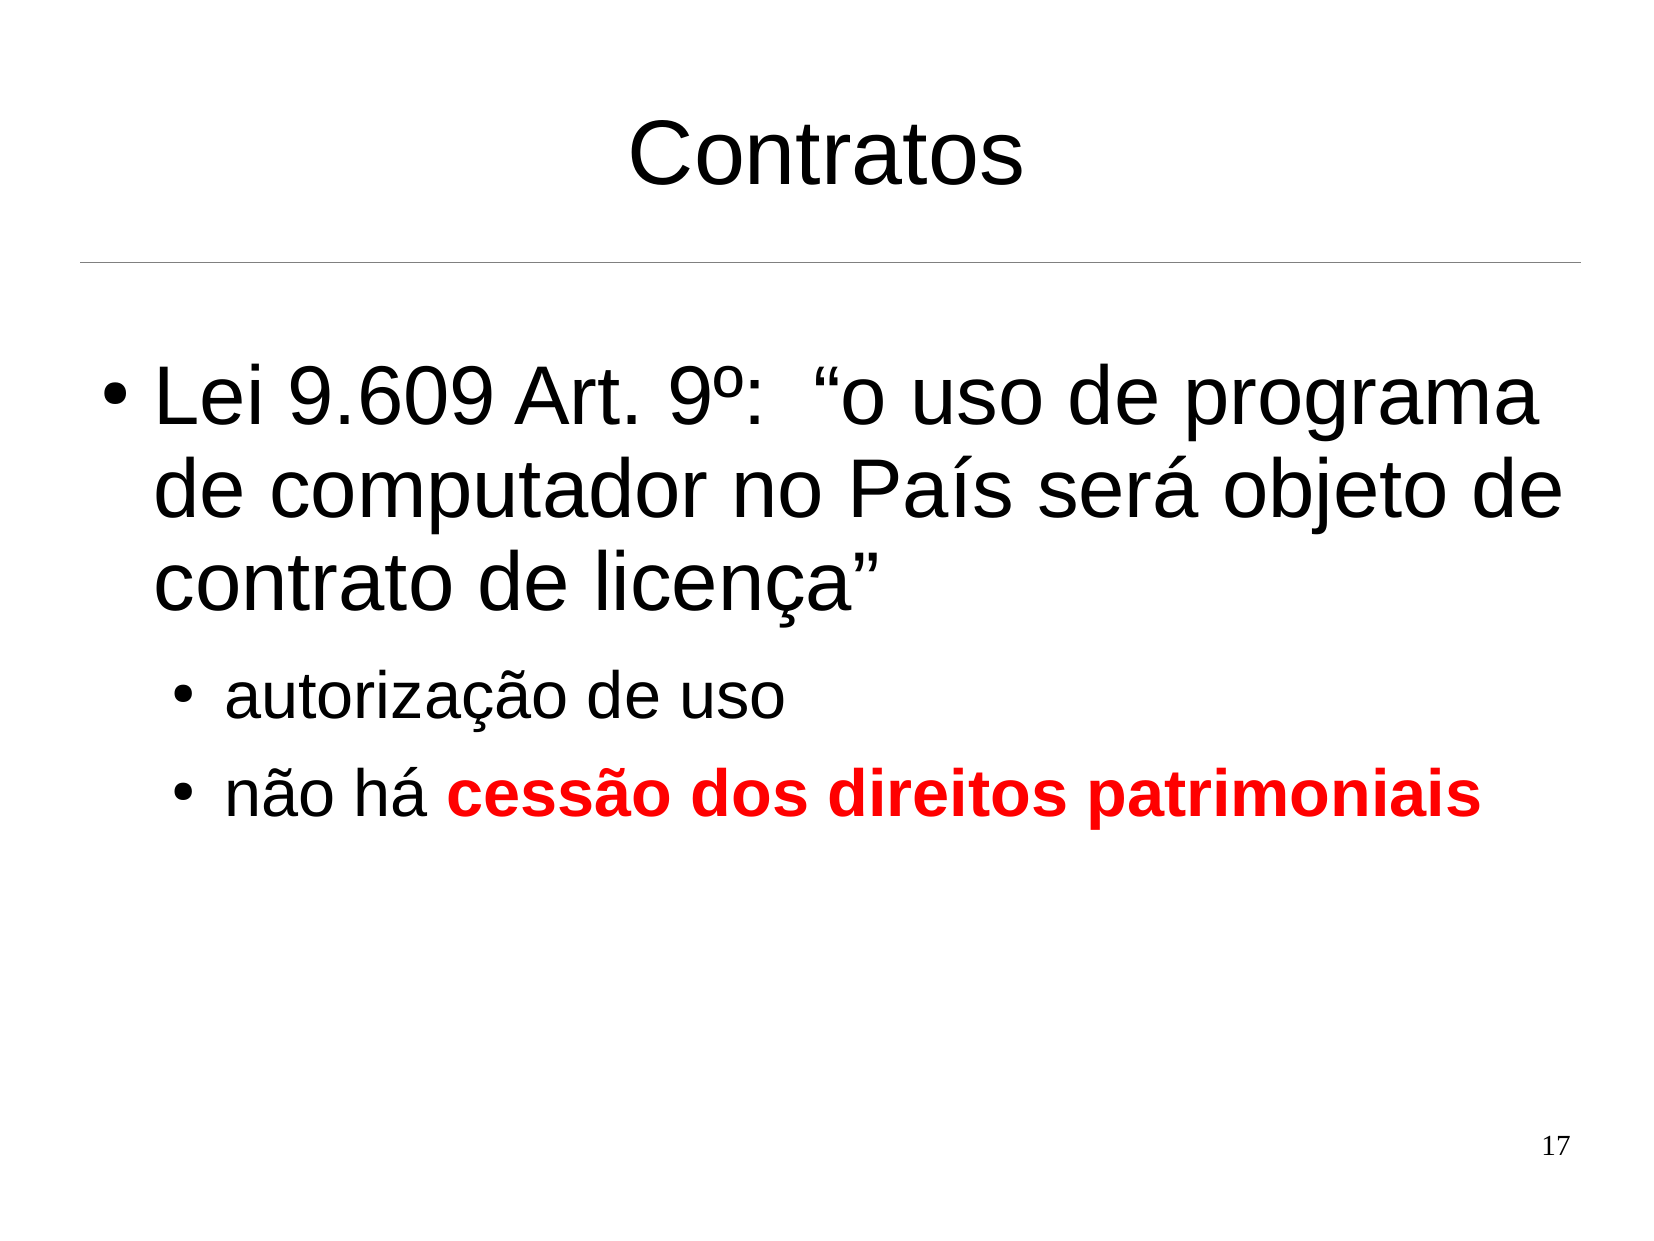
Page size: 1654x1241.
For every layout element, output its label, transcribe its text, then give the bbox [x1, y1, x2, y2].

list Lei 9.609 Art. 9º: “o uso de programa de computador no País será objeto de contrato de licença” autorização de uso não há cessão dos direitos patrimoniais [82, 349, 1571, 1095]
title Contratos [82, 56, 1571, 250]
